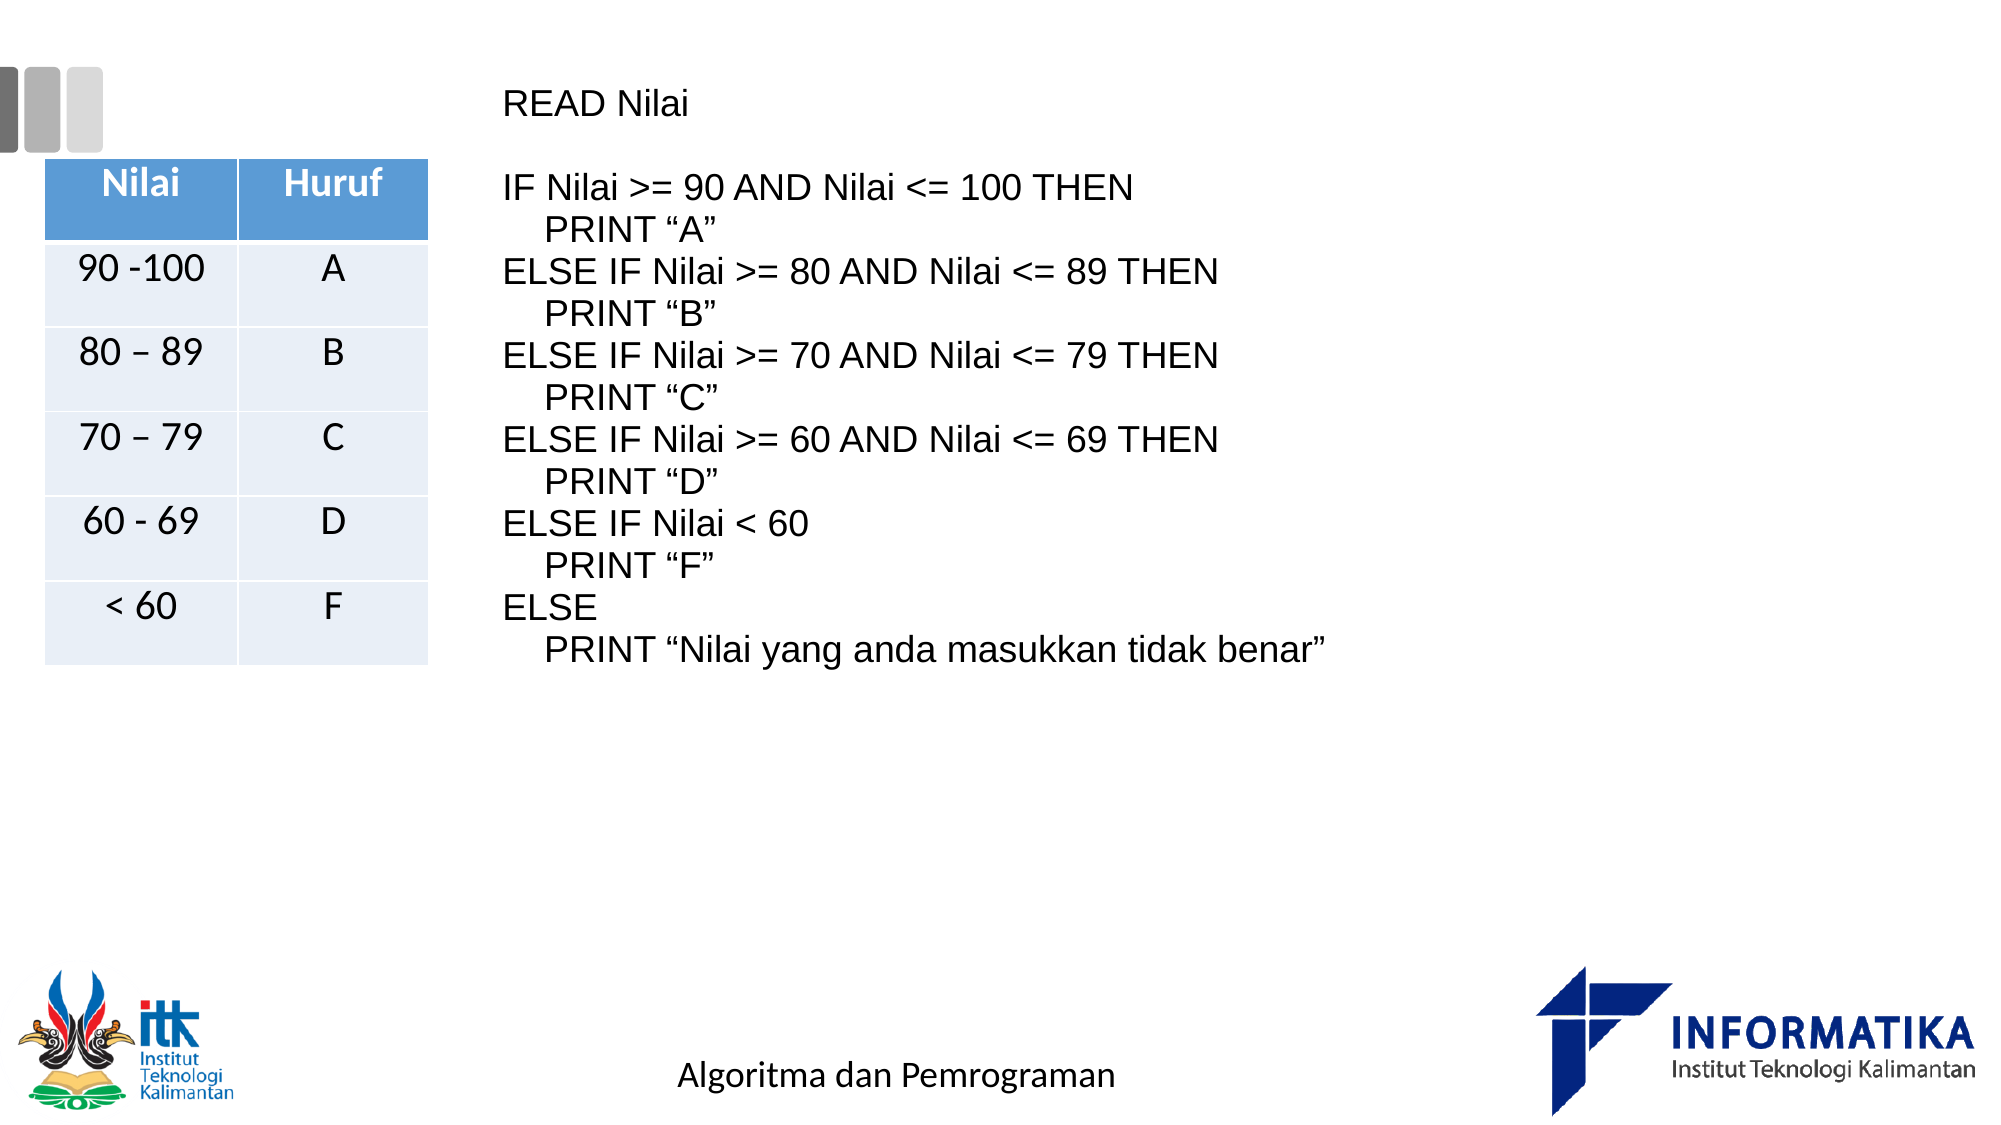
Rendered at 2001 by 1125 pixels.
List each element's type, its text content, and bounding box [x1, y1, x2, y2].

table_header Huruf [239, 159, 428, 240]
text_box READ Nilai IF Nilai >= 90 AND Nilai <= 100 THEN PRINT “A” ELSE IF Nilai >= 80 AND Nilai <= 89 THEN PRINT “B” ELSE IF Nilai >= 70 AND Nilai <= 79 THEN PRINT “C” ELSE IF Nilai >= 60 AND Nilai <= 69 THEN PRINT “D” ELSE IF Nilai < 60 PRINT “F” ELSE PRINT “Nilai yang anda masukkan tidak benar” [487, 75, 1951, 901]
table_cell A [239, 245, 428, 326]
table_cell 60 - 69 [45, 497, 237, 580]
picture [1534, 965, 1976, 1118]
picture [0, 935, 252, 1125]
table_cell 80 – 89 [45, 328, 237, 411]
table_cell 90 -100 [45, 245, 237, 326]
table_cell C [239, 412, 428, 495]
table_cell D [239, 497, 428, 580]
table_cell < 60 [45, 582, 237, 665]
table_header Nilai [45, 159, 237, 240]
table_cell 70 – 79 [45, 412, 237, 495]
table_cell B [239, 328, 428, 411]
text_box Algoritma dan Pemrograman [662, 1042, 1338, 1103]
table_cell F [239, 582, 428, 665]
